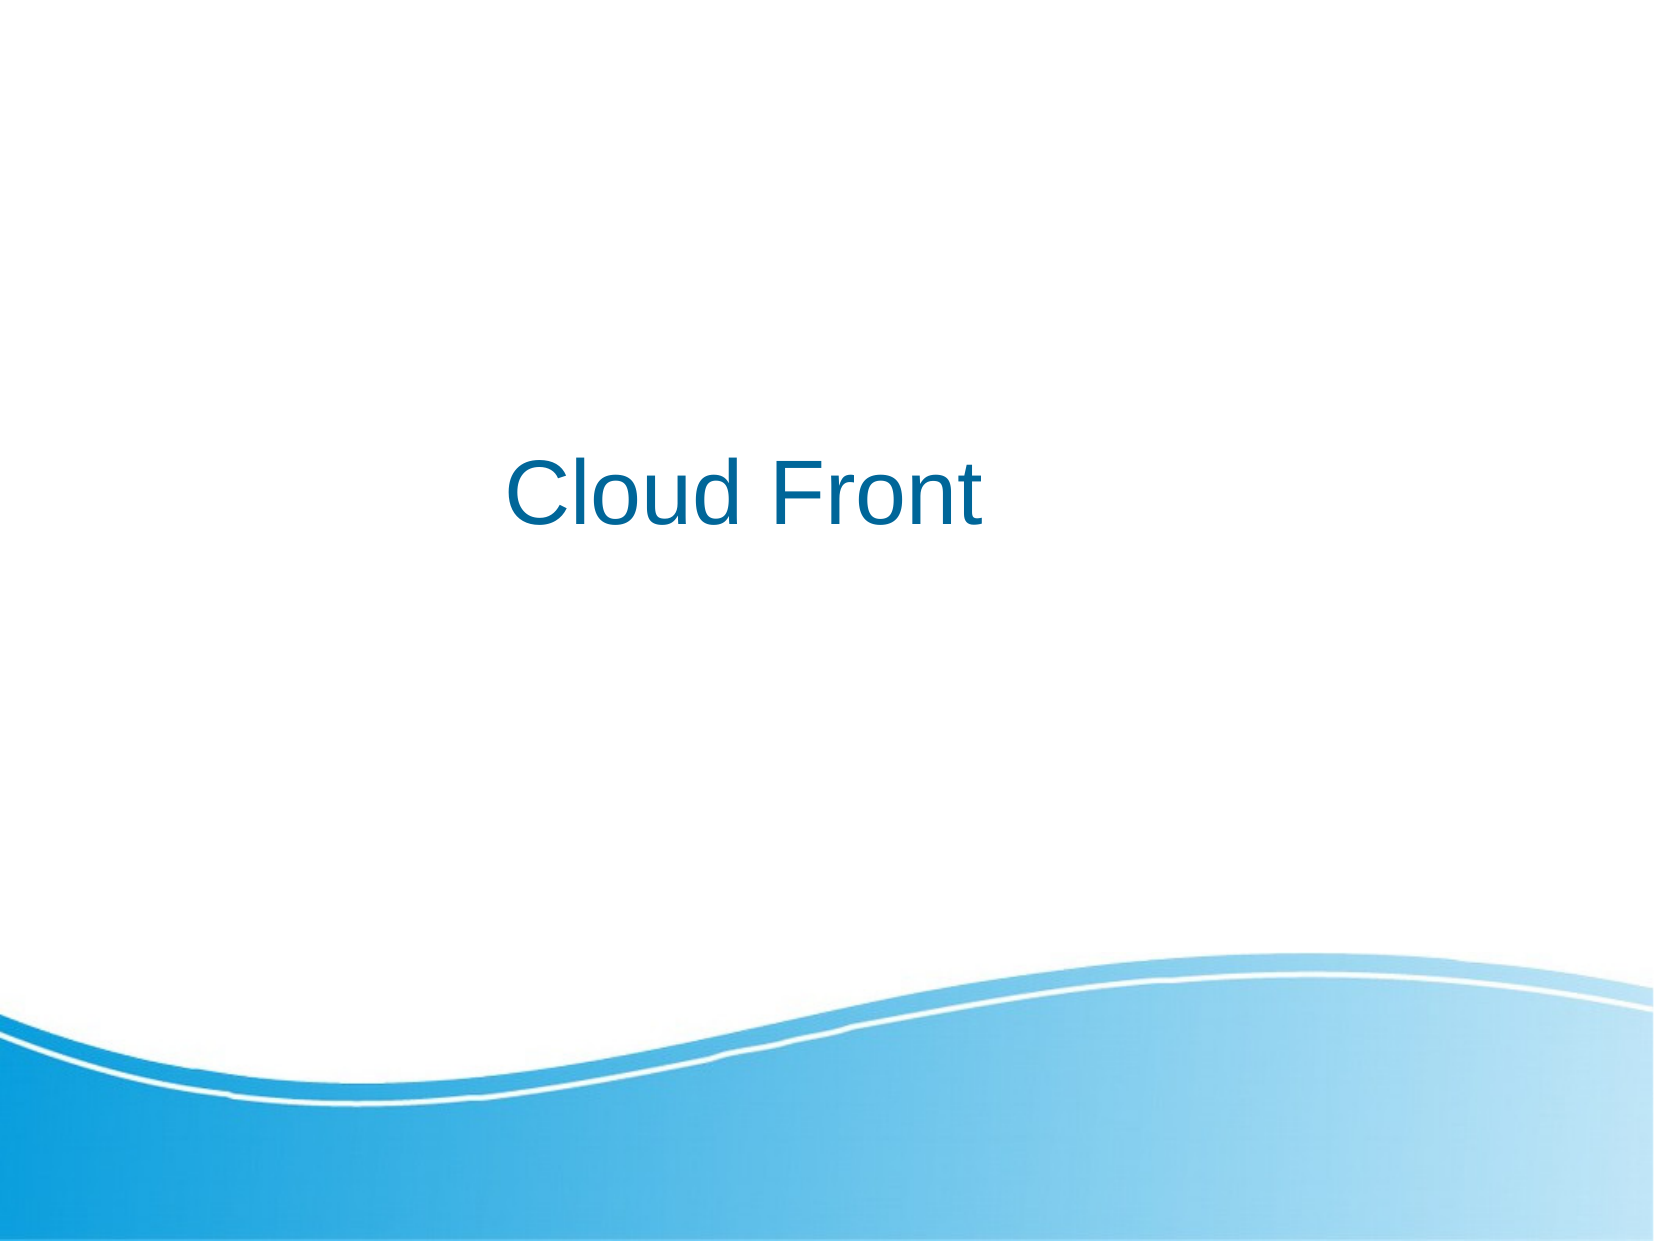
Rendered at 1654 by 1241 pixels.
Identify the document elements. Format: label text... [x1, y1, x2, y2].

title Cloud Front [0, 384, 1489, 592]
